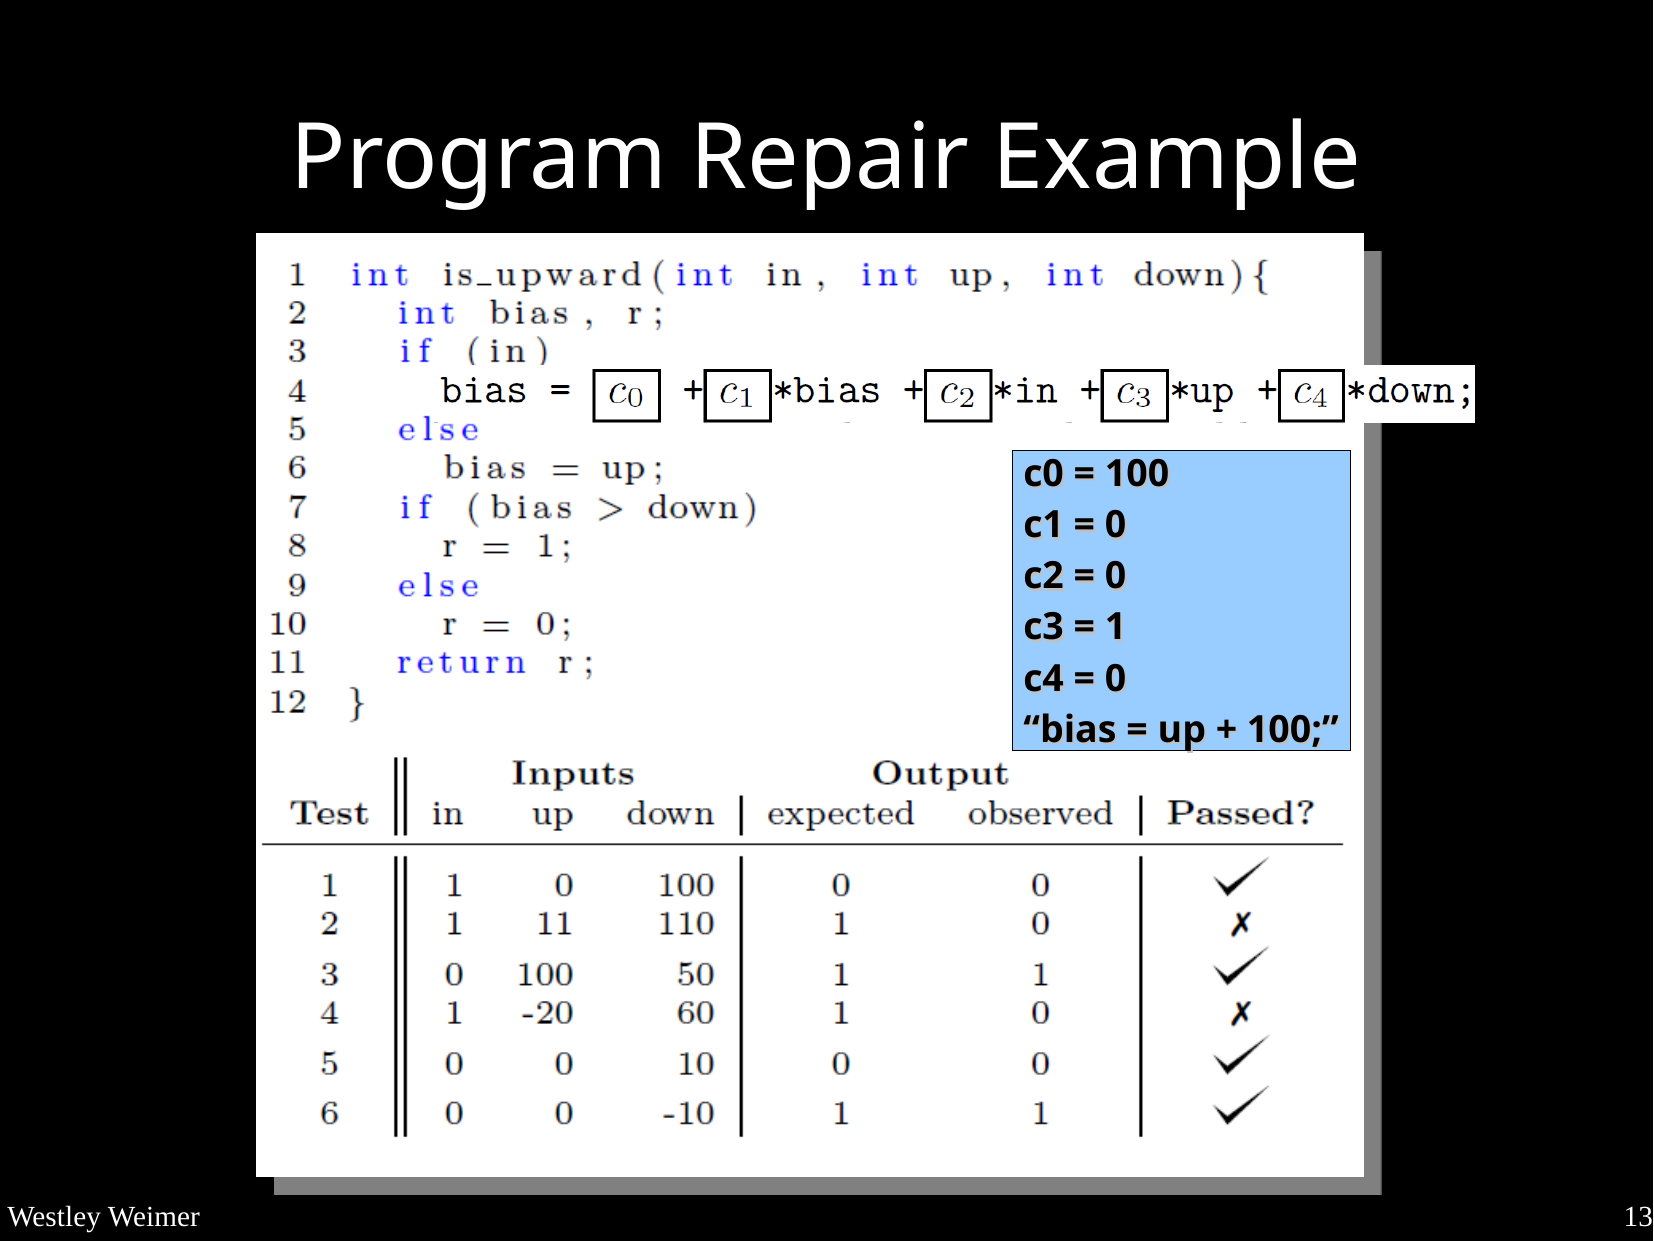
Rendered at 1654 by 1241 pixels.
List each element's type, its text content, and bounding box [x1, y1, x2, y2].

text_box c0 = 100 c1 = 0 c2 = 0 c3 = 1 c4 = 0 “bias = up + 100;” [1012, 450, 1351, 751]
picture [256, 233, 1475, 1177]
title Program Repair Example [82, 49, 1571, 257]
